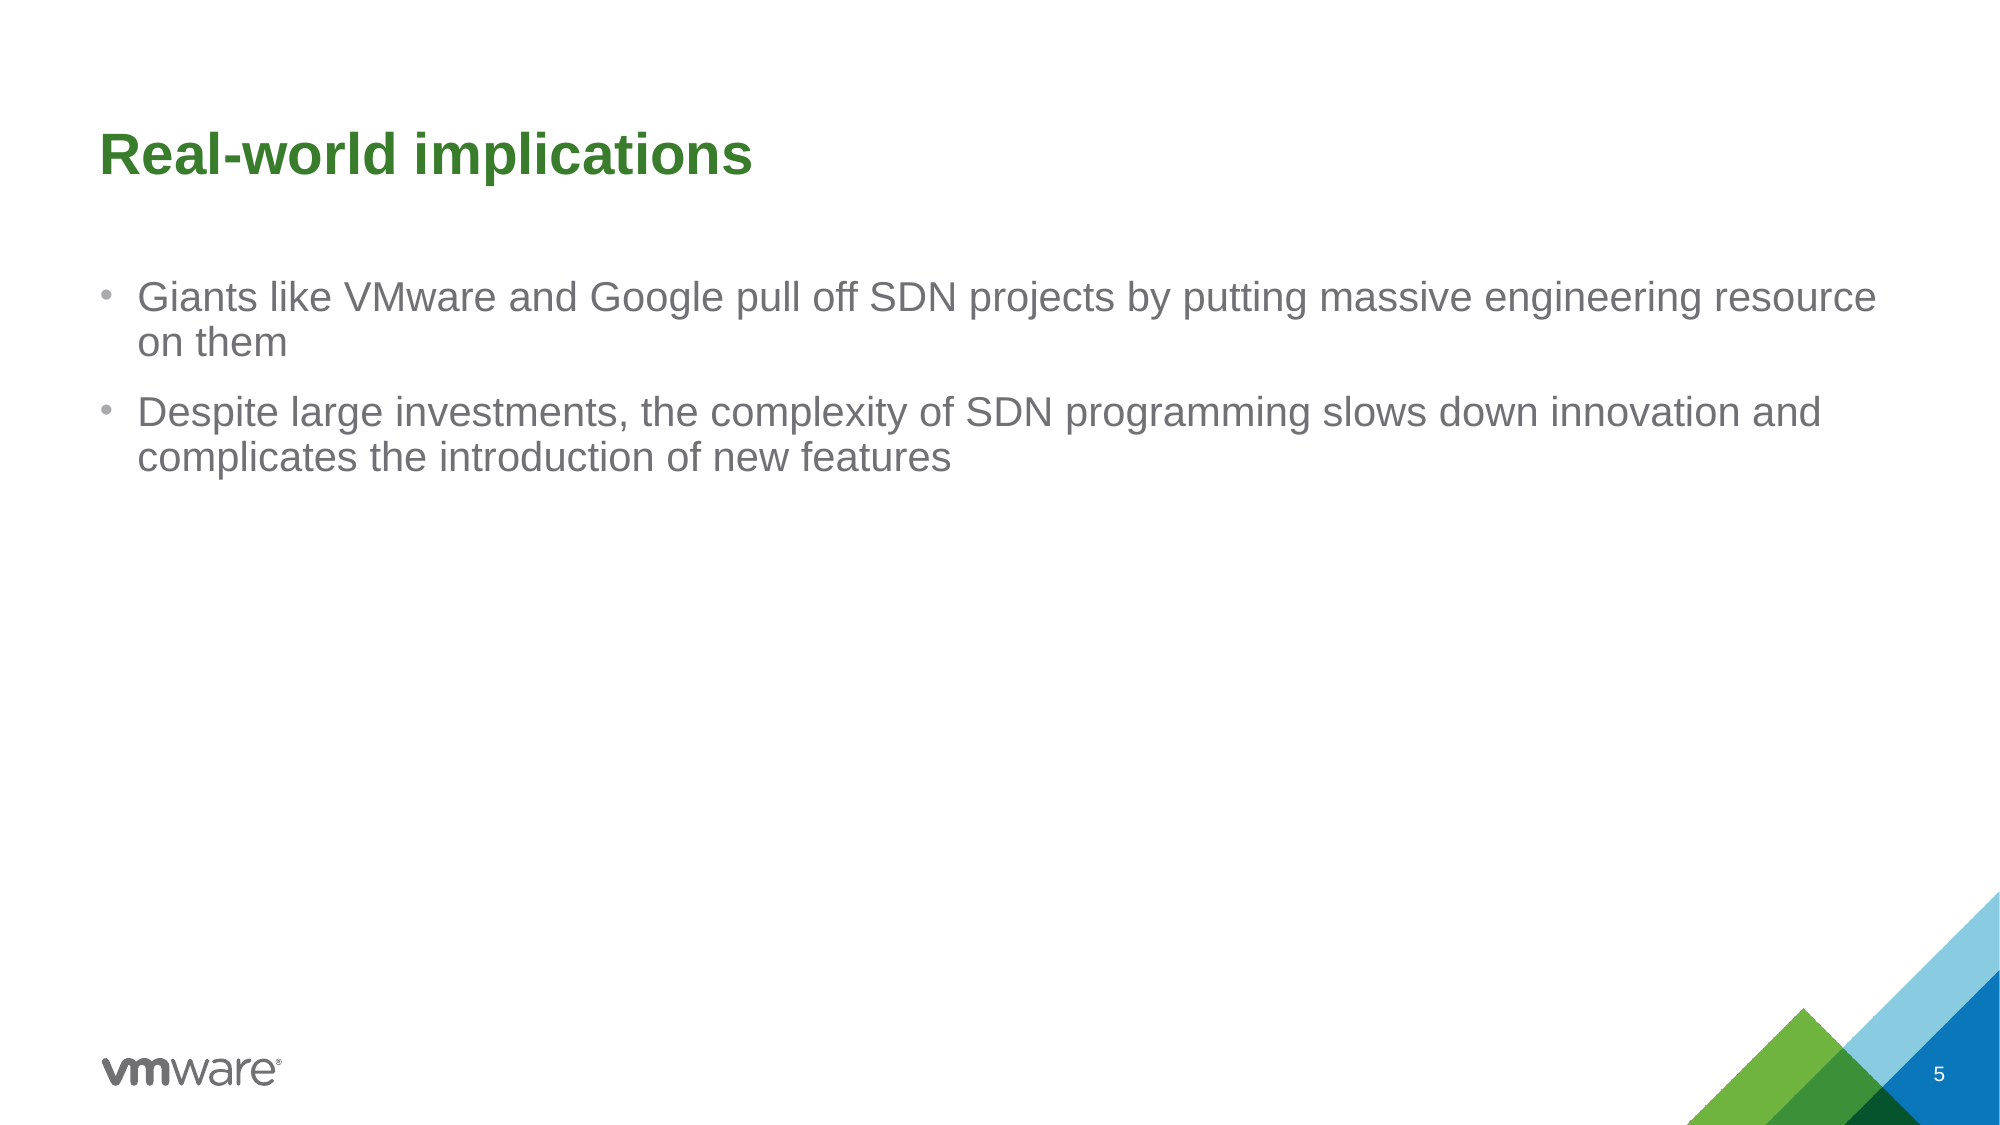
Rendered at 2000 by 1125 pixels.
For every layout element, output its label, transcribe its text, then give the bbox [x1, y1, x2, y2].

list Giants like VMware and Google pull off SDN projects by putting massive engineering resource on them Despite large investments, the complexity of SDN programming slows down innovation and complicates the introduction of new features [99, 275, 1900, 988]
picture [1674, 887, 2000, 1125]
title Real-world implications [100, 54, 1900, 188]
slide_number <number> [1902, 1060, 1977, 1085]
